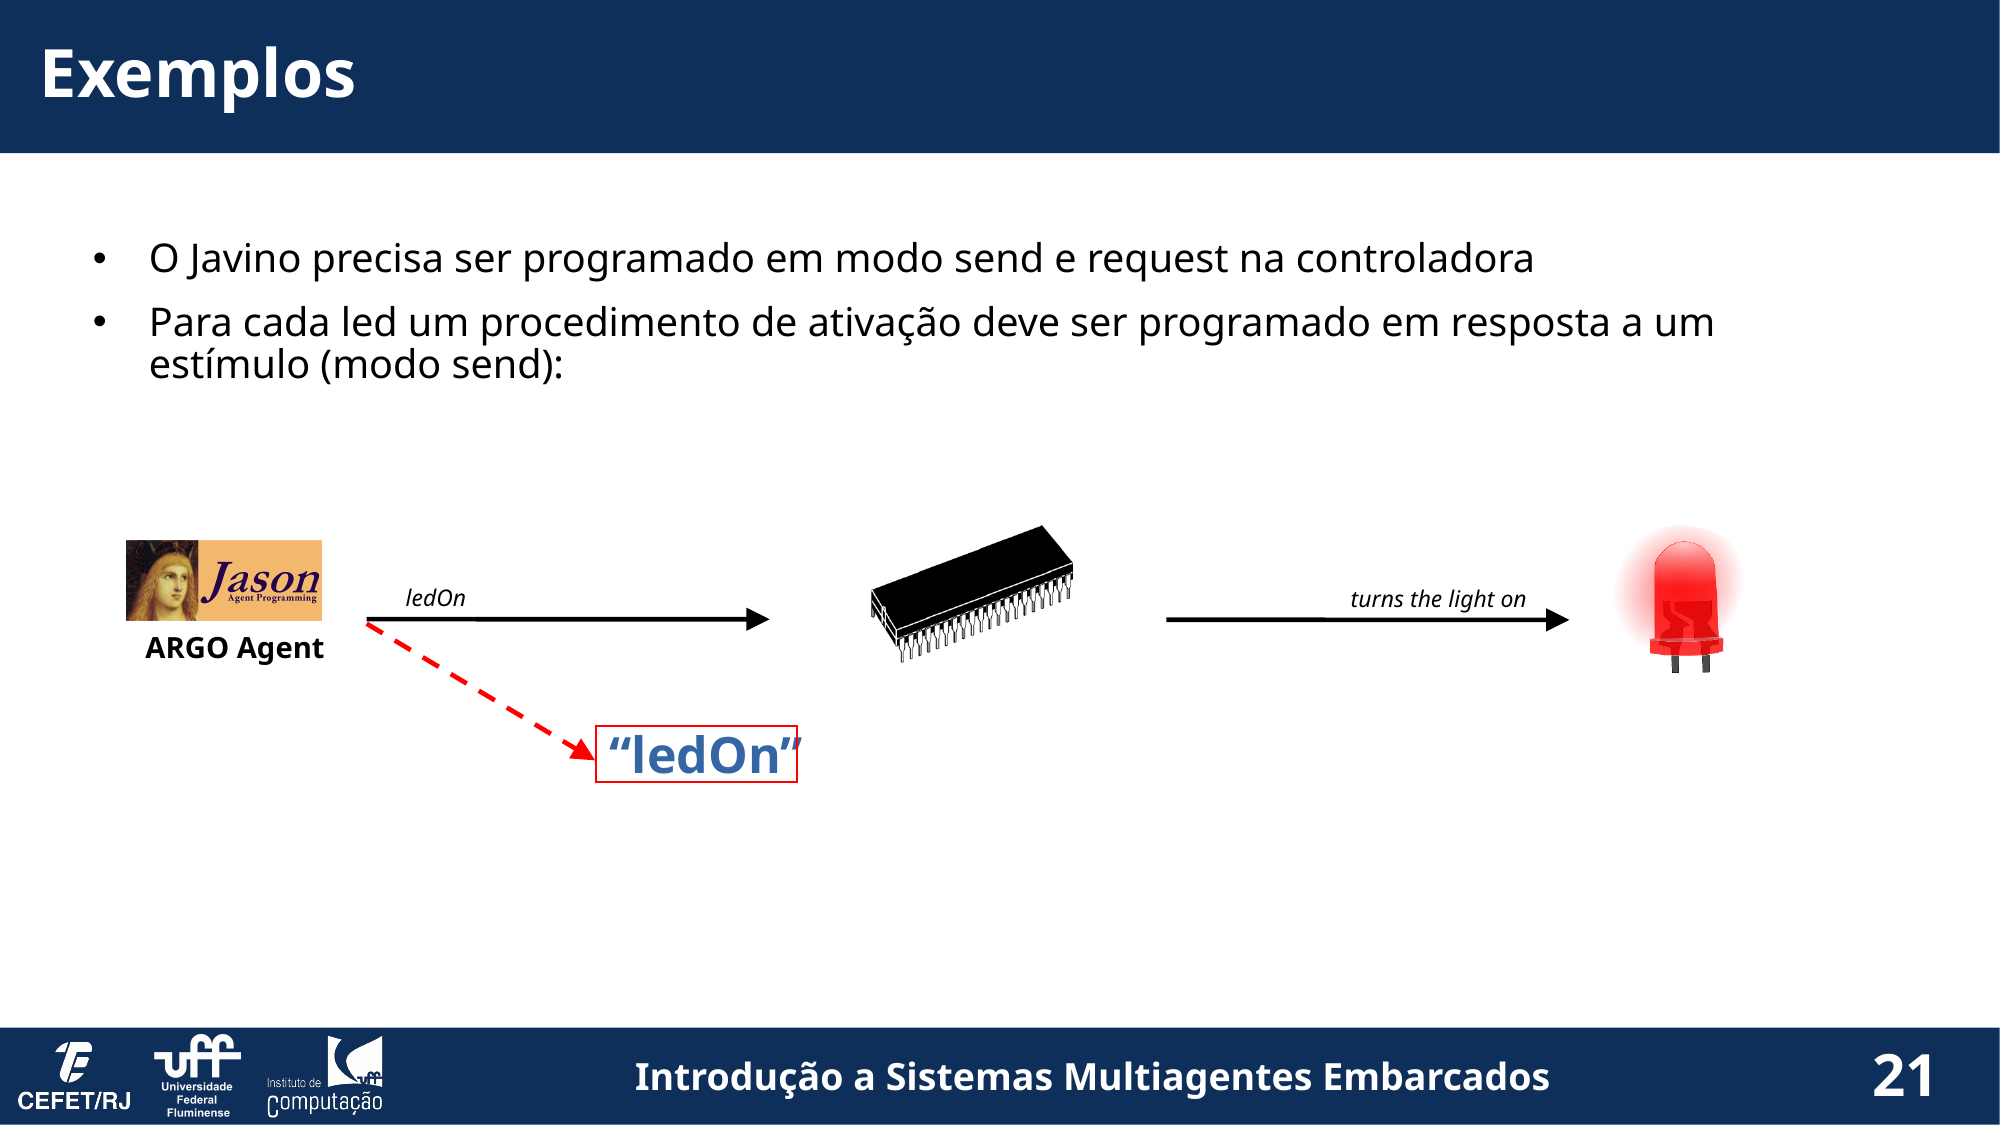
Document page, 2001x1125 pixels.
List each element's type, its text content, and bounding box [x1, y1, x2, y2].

text_box “ledOn” [594, 716, 862, 798]
text_box turns the light on [1316, 576, 1561, 620]
text_box Exemplos [25, 23, 2000, 119]
picture [18, 1021, 130, 1125]
picture [871, 525, 1073, 663]
text_box O Javino precisa ser programado em modo send e request na controladora Para cada led um procedimento de ativação deve ser programado em resposta a um estímulo (modo send): [77, 231, 1833, 1006]
picture [265, 1033, 384, 1118]
text_box ARGO Agent [110, 622, 361, 672]
picture [153, 1033, 242, 1122]
picture [1605, 525, 1754, 673]
picture [126, 540, 322, 621]
text_box ledOn [378, 576, 493, 619]
